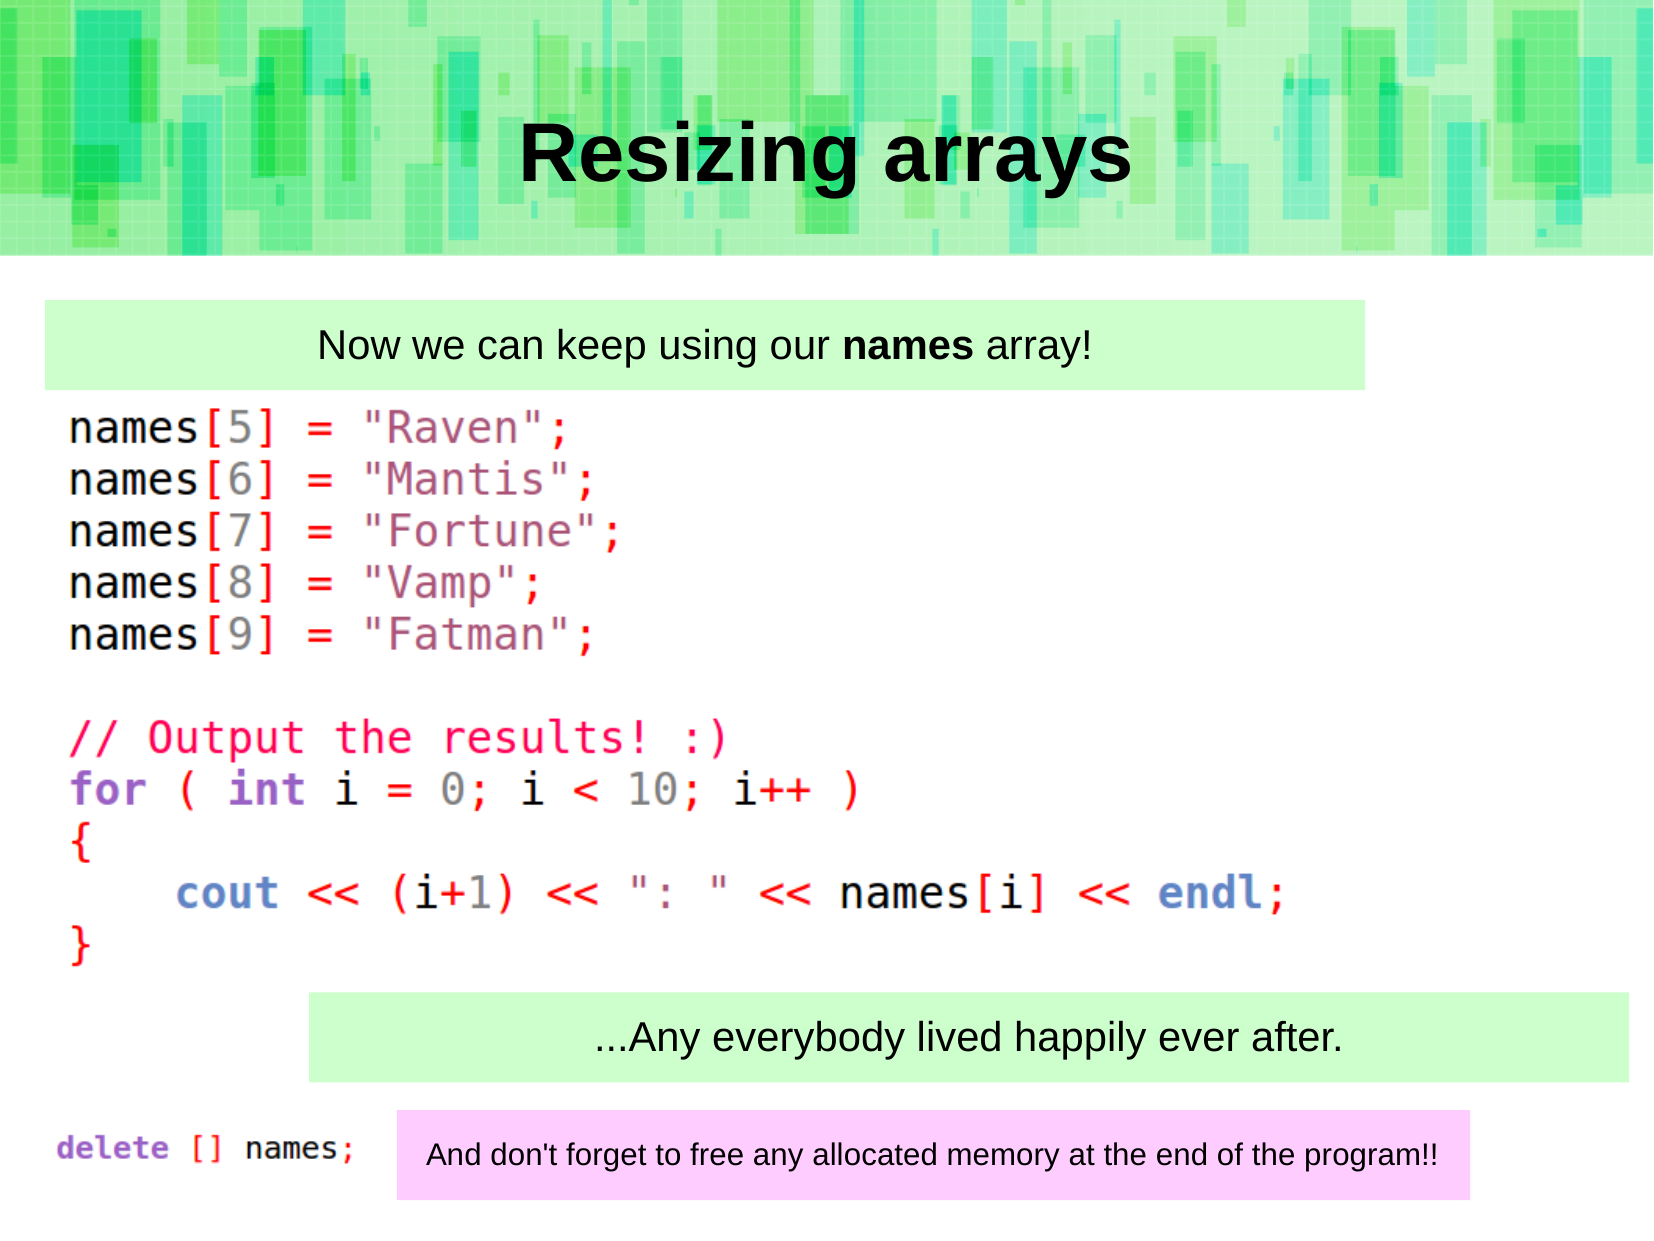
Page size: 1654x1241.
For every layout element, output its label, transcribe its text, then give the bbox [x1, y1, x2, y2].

picture [0, 0, 1654, 1241]
text_box And don't forget to free any allocated memory at the end of the program!! [396, 1110, 1471, 1201]
text_box Now we can keep using our names array! [45, 300, 1366, 391]
title Resizing arrays [82, 49, 1571, 257]
text_box ...Any everybody lived happily ever after. [309, 992, 1630, 1083]
